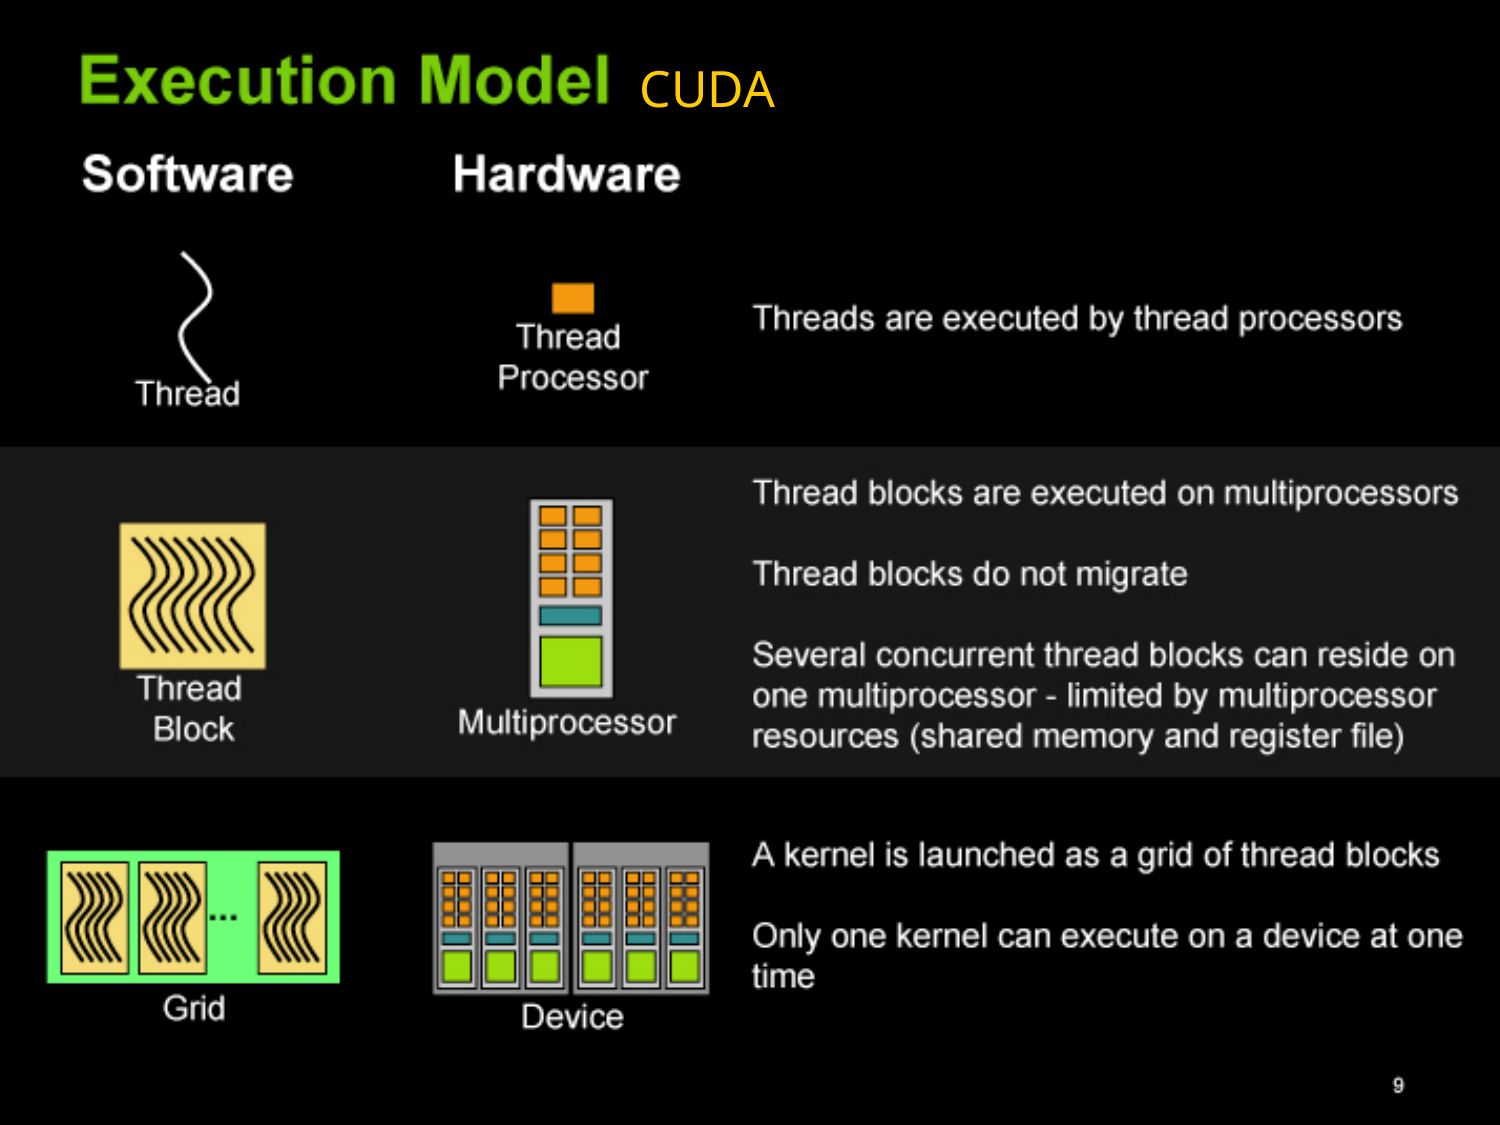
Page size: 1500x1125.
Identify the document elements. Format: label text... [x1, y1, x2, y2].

text_box CUDA [624, 49, 815, 126]
picture [0, 0, 1500, 1125]
